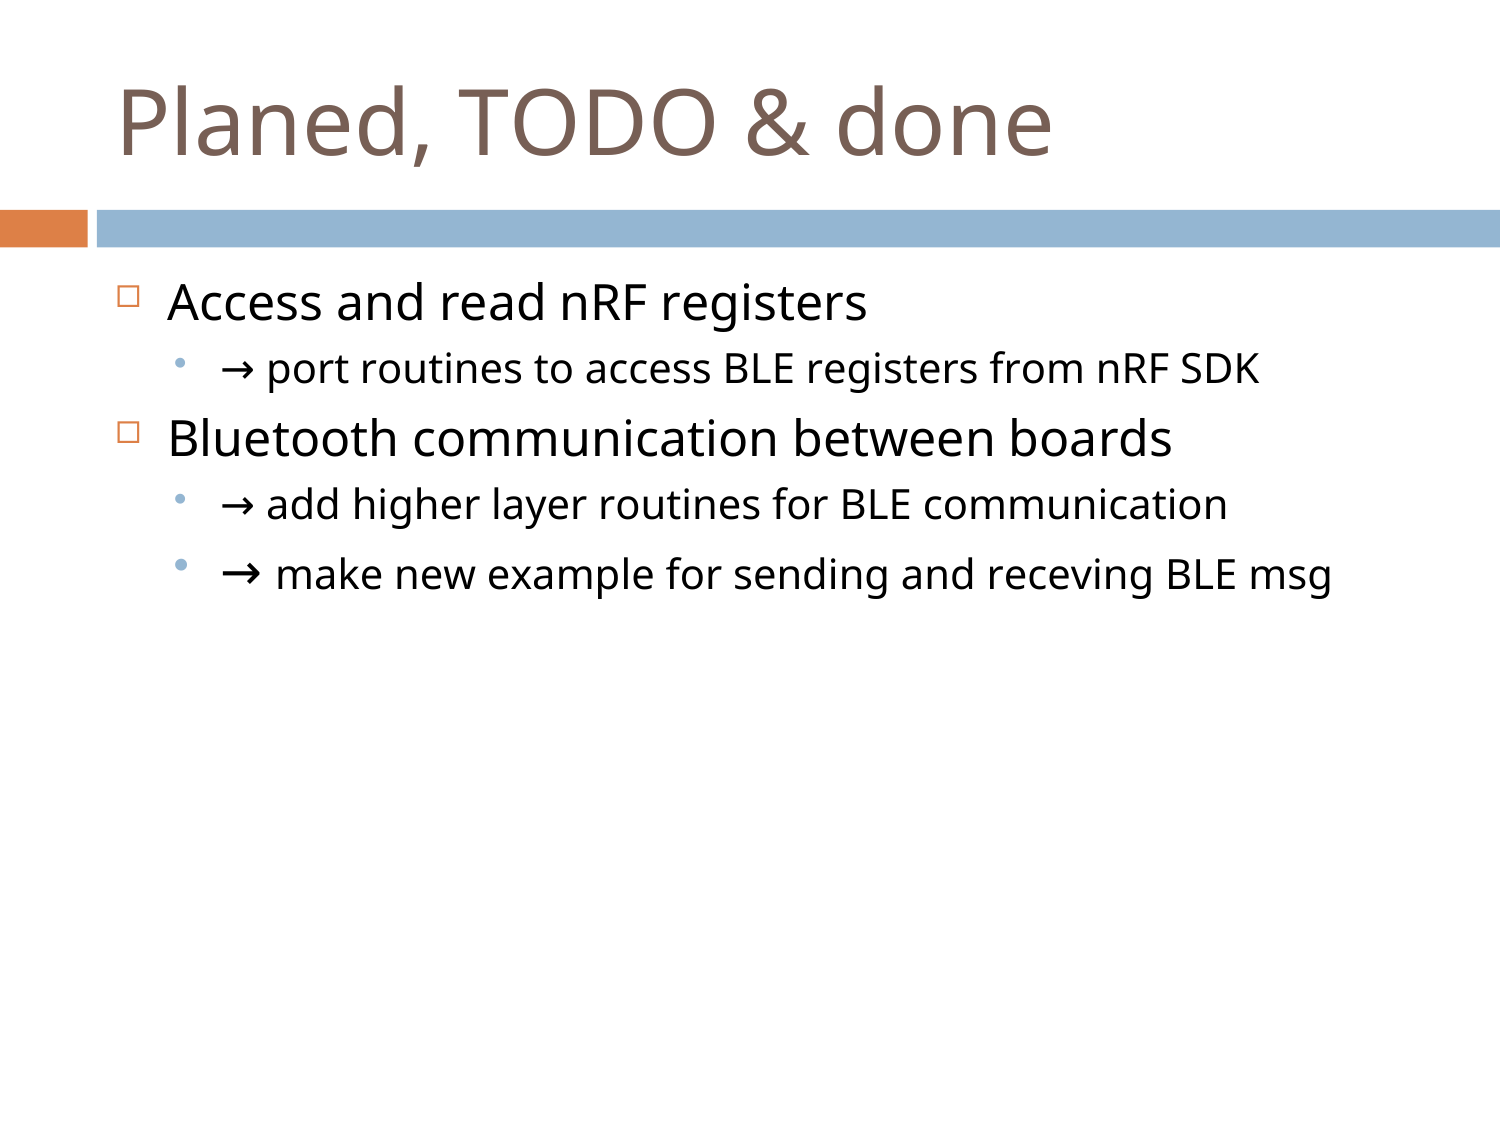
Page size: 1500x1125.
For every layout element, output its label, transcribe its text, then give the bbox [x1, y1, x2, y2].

list Access and read nRF registers → port routines to access BLE registers from nRF SDK Bluetooth communication between boards → add higher layer routines for BLE communication → make new example for sending and receving BLE msg [100, 262, 1438, 1001]
title Planed, TODO & done [100, 37, 1438, 201]
